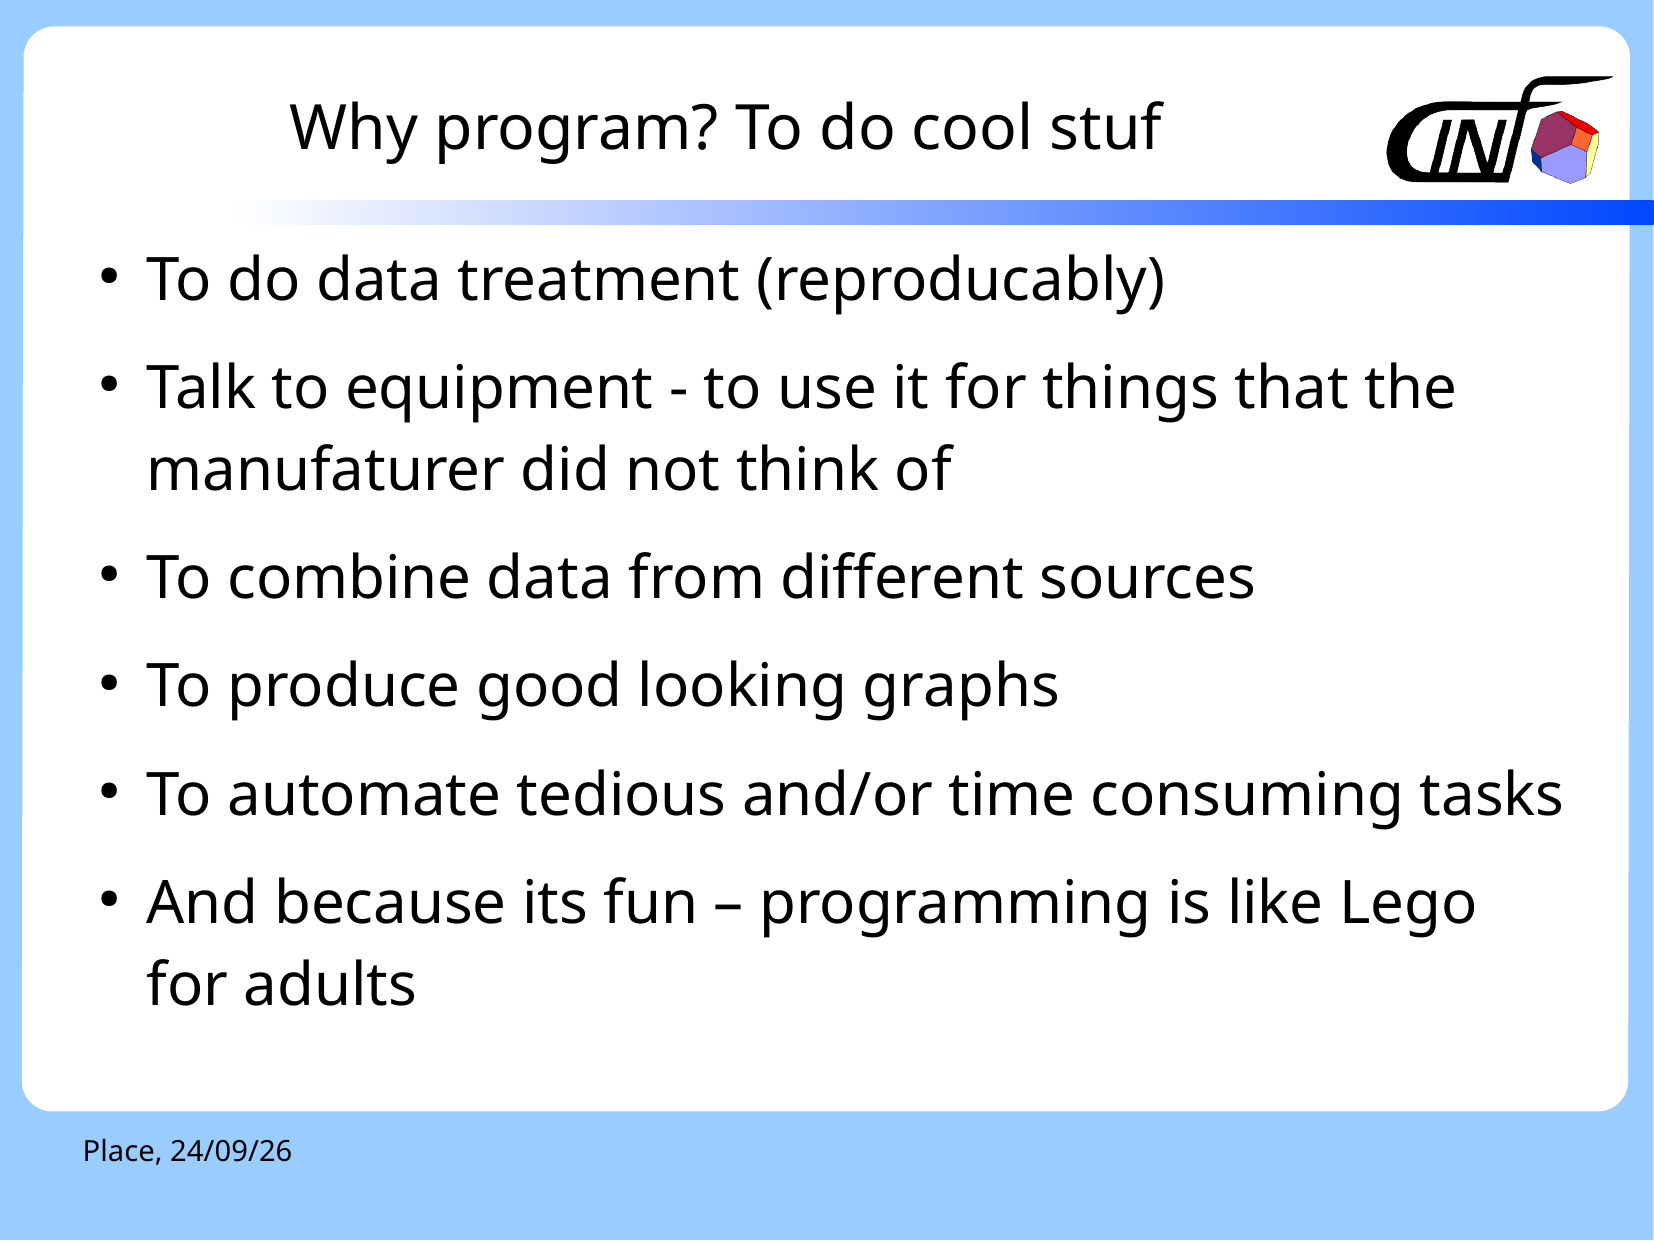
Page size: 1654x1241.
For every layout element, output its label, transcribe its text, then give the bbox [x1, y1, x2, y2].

list To do data treatment (reproducably) Talk to equipment - to use it for things that the manufaturer did not think of To combine data from different sources To produce good looking graphs To automate tedious and/or time consuming tasks And because its fun – programming is like Lego for adults [82, 236, 1571, 1055]
table_header B [956, 201, 961, 224]
picture [1386, 76, 1613, 184]
title Why program? To do cool stuf [82, 49, 1371, 201]
